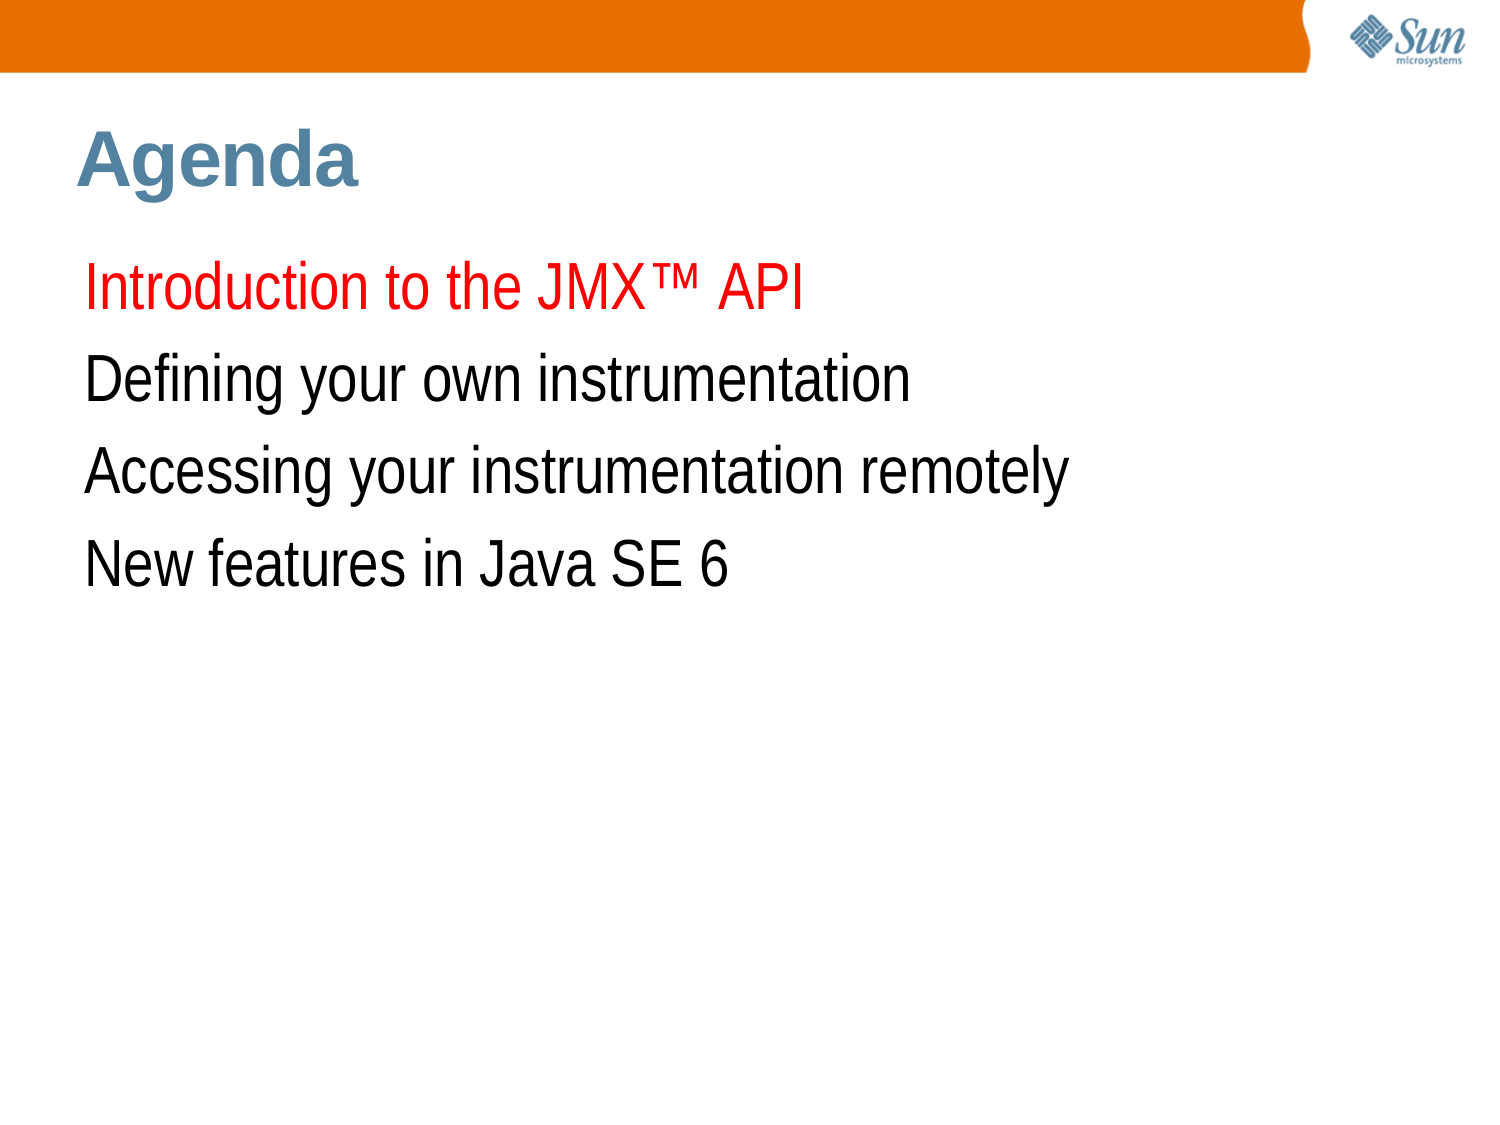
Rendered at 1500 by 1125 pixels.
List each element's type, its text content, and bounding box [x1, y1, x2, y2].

picture [0, 0, 1500, 75]
title Agenda [75, 122, 1438, 228]
list Introduction to the JMX™ API Defining your own instrumentation Accessing your instrumentation remotely New features in Java SE 6 [64, 257, 1402, 1017]
